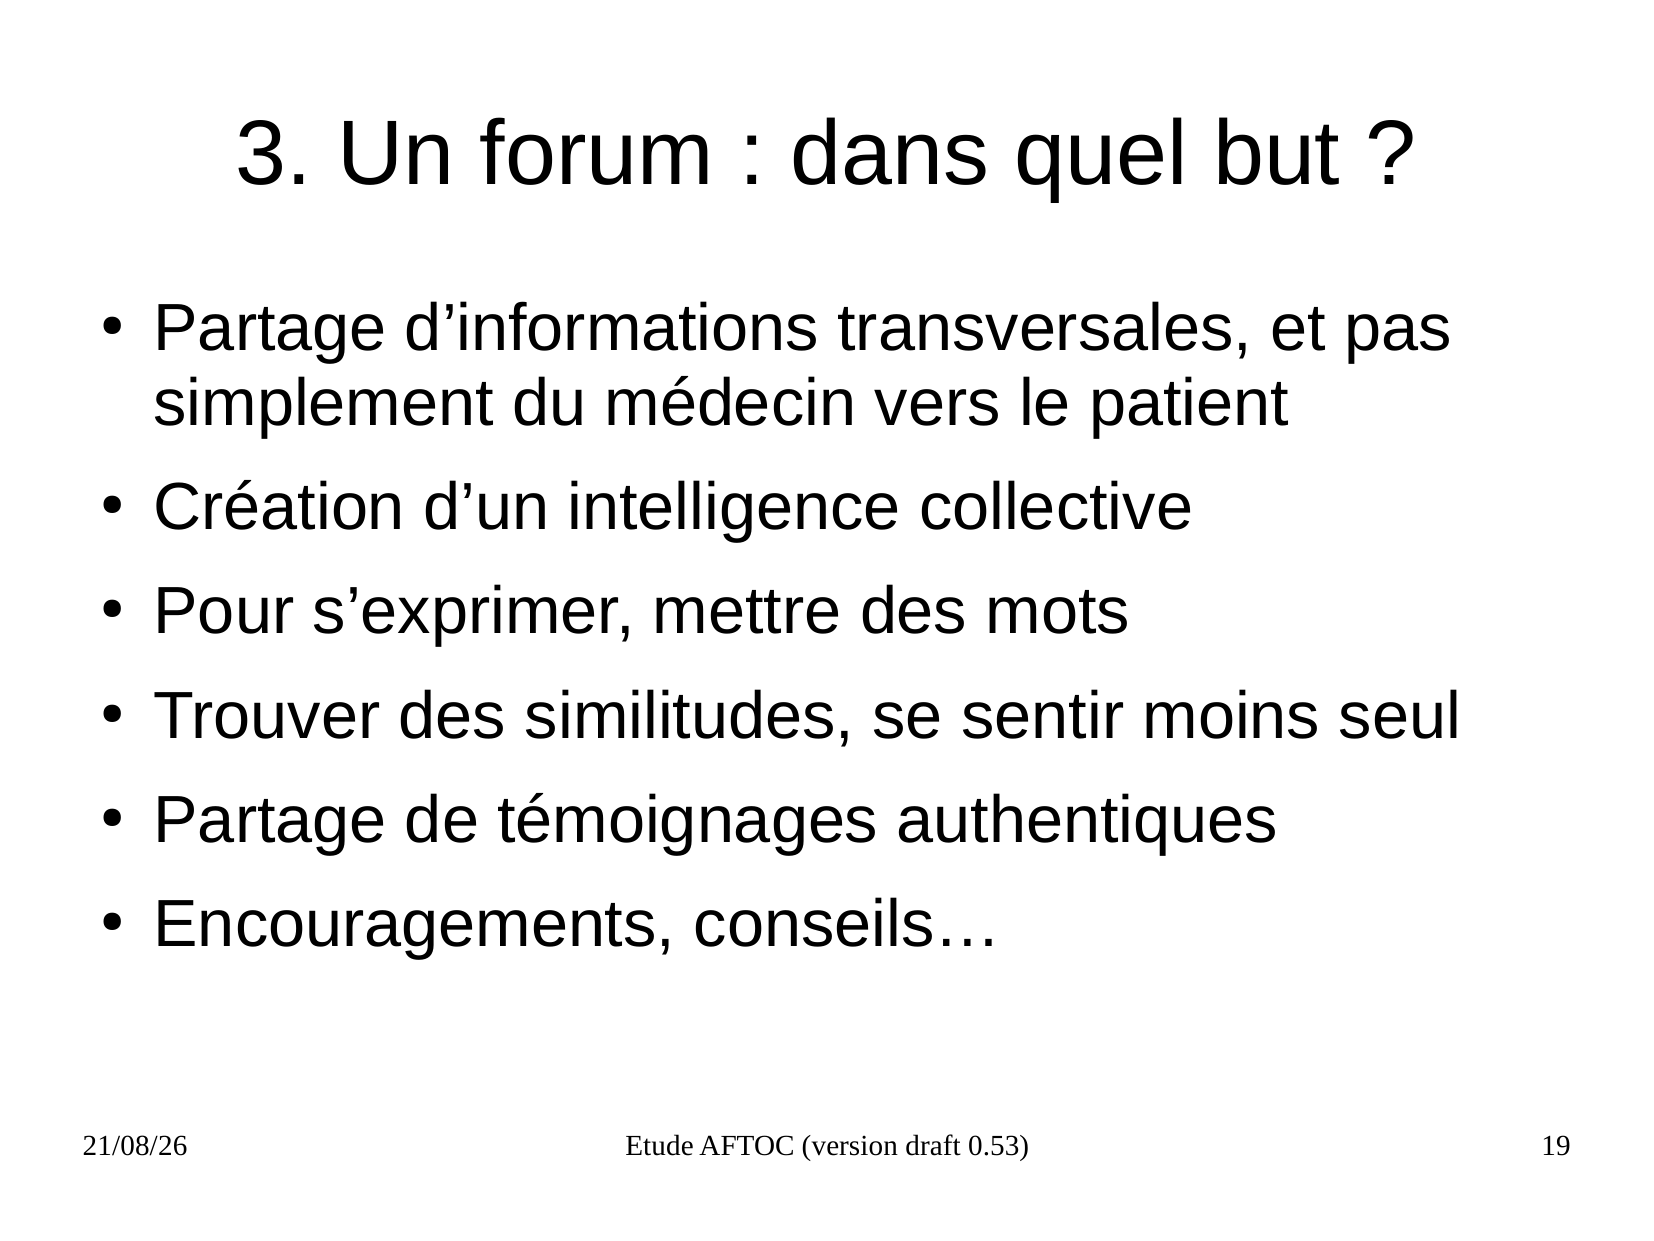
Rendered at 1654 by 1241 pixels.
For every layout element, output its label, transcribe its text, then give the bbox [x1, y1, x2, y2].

title 3. Un forum : dans quel but ? [82, 49, 1571, 257]
list Partage d’informations transversales, et pas simplement du médecin vers le patient Création d’un intelligence collective Pour s’exprimer, mettre des mots Trouver des similitudes, se sentir moins seul Partage de témoignages authentiques Encouragements, conseils… [82, 290, 1571, 1010]
